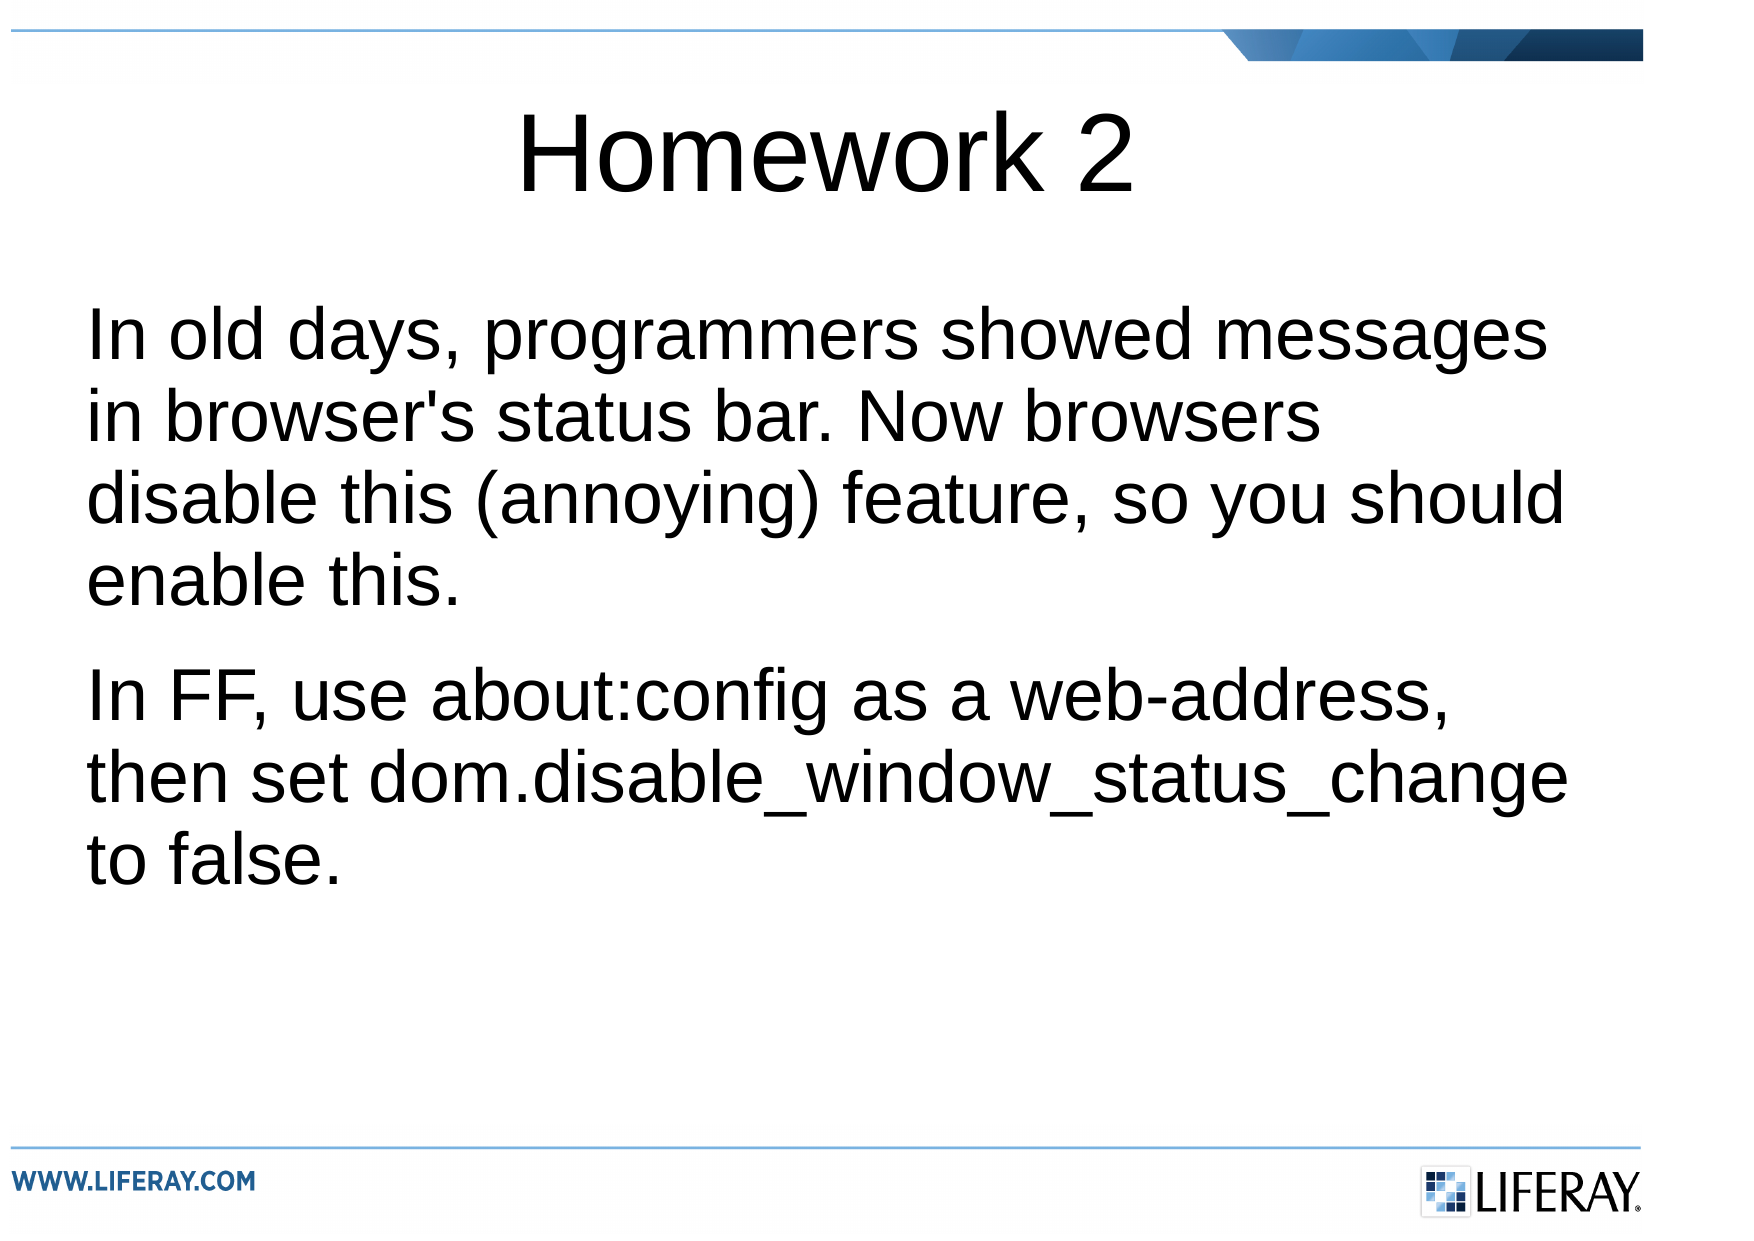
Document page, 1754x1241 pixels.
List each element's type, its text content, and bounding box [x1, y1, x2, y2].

list In old days, programmers showed messages in browser's status bar. Now browsers disable this (annoying) feature, so you should enable this. In FF, use about:config as a web-address, then set dom.disable_window_status_change to false. [86, 293, 1576, 1013]
picture [9, 1124, 1642, 1234]
picture [11, 0, 1644, 84]
title Homework 2 [82, 49, 1571, 257]
